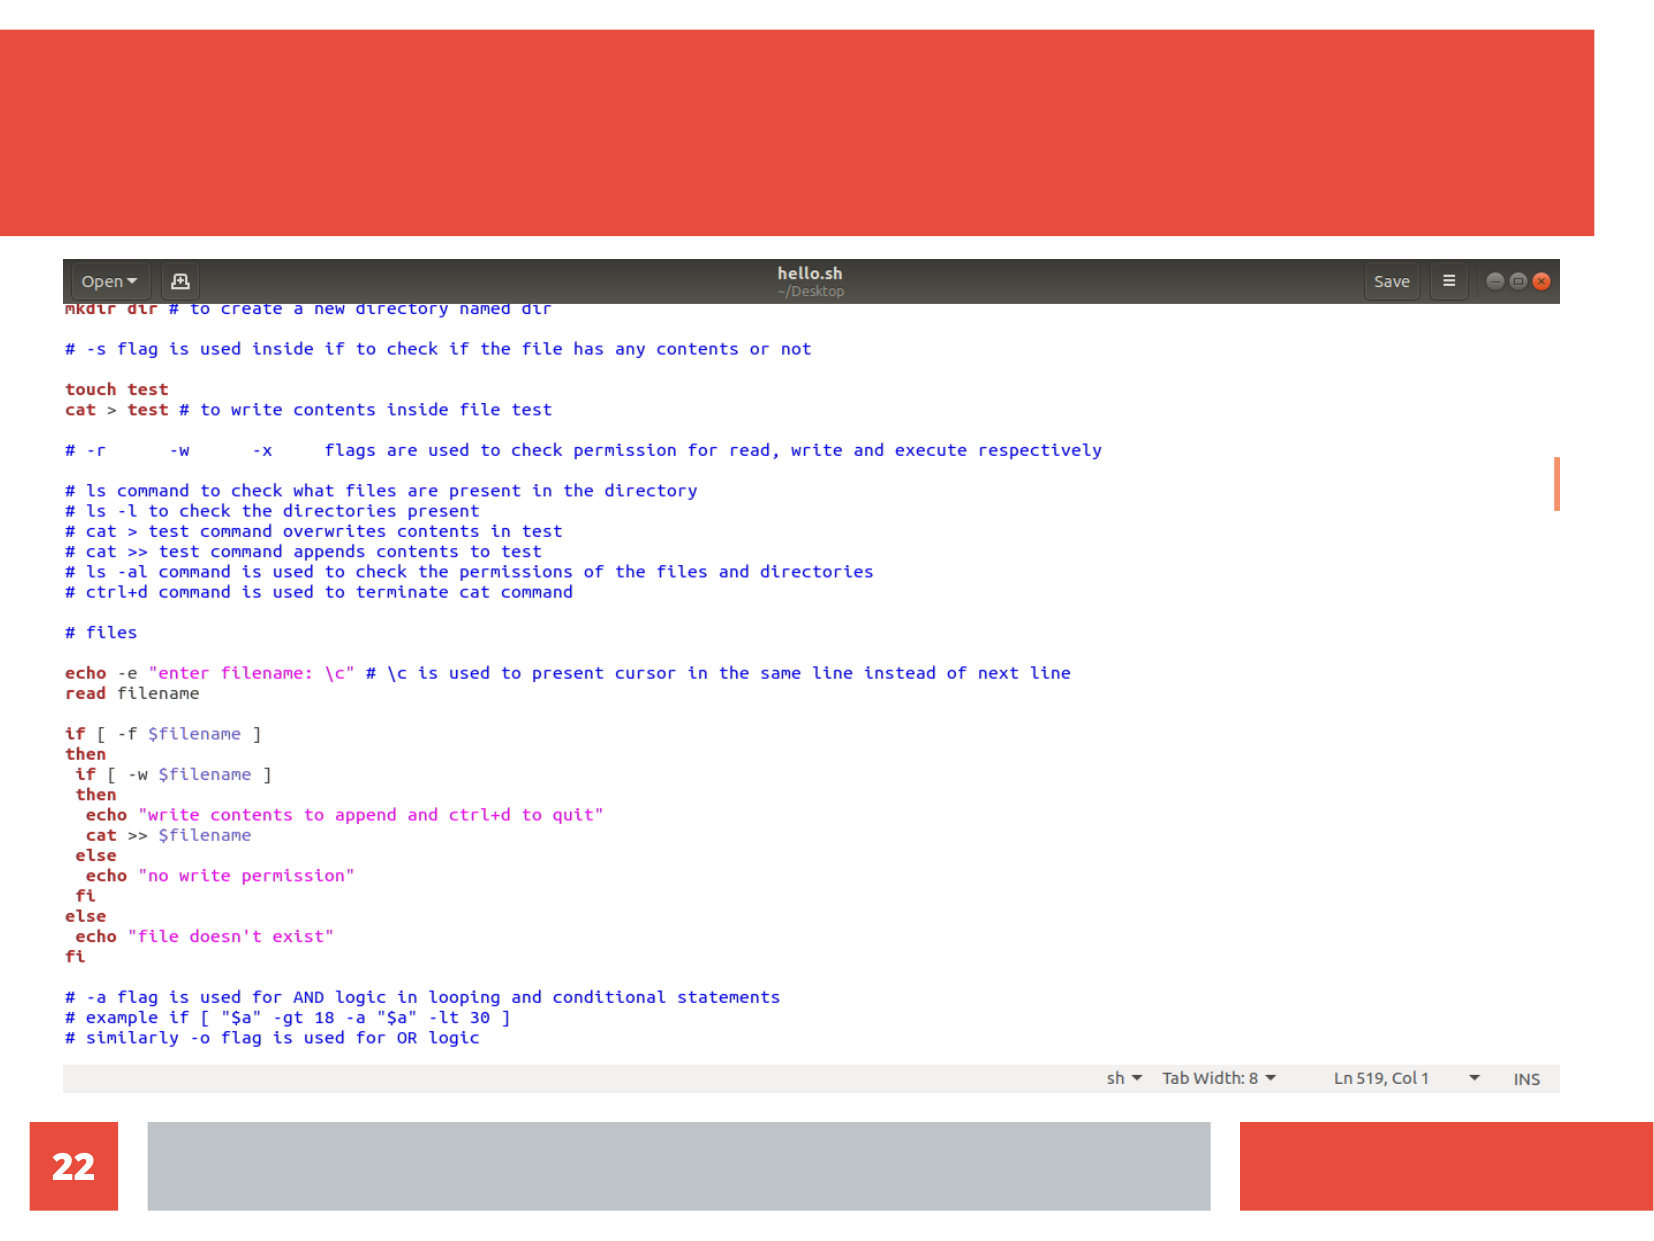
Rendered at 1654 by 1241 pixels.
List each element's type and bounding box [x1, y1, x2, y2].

picture [63, 259, 1560, 1093]
